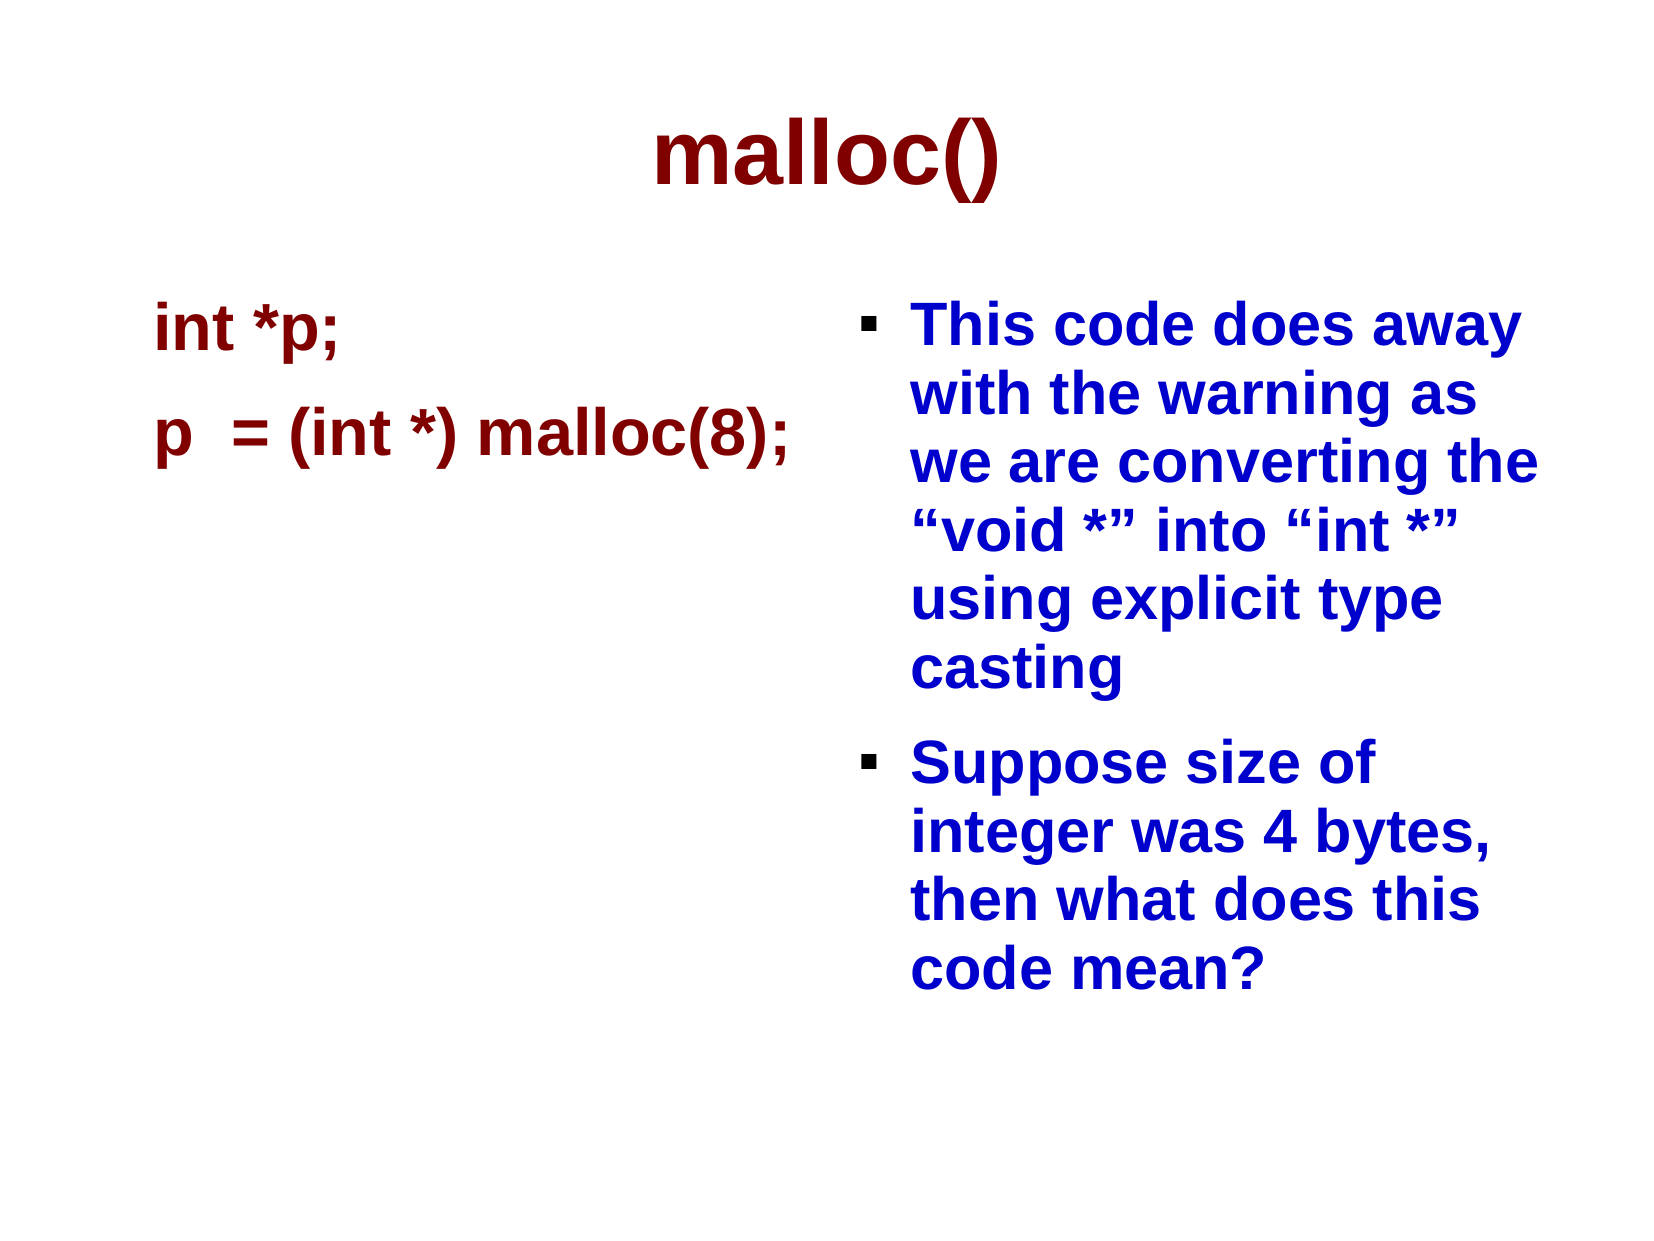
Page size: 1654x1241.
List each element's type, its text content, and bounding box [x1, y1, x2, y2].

list int *p; p = (int *) malloc(8); [82, 290, 809, 1010]
list This code does away with the warning as we are converting the “void *” into “int *” using explicit type casting Suppose size of integer was 4 bytes, then what does this code mean? [845, 290, 1572, 1010]
title malloc() [82, 49, 1571, 257]
